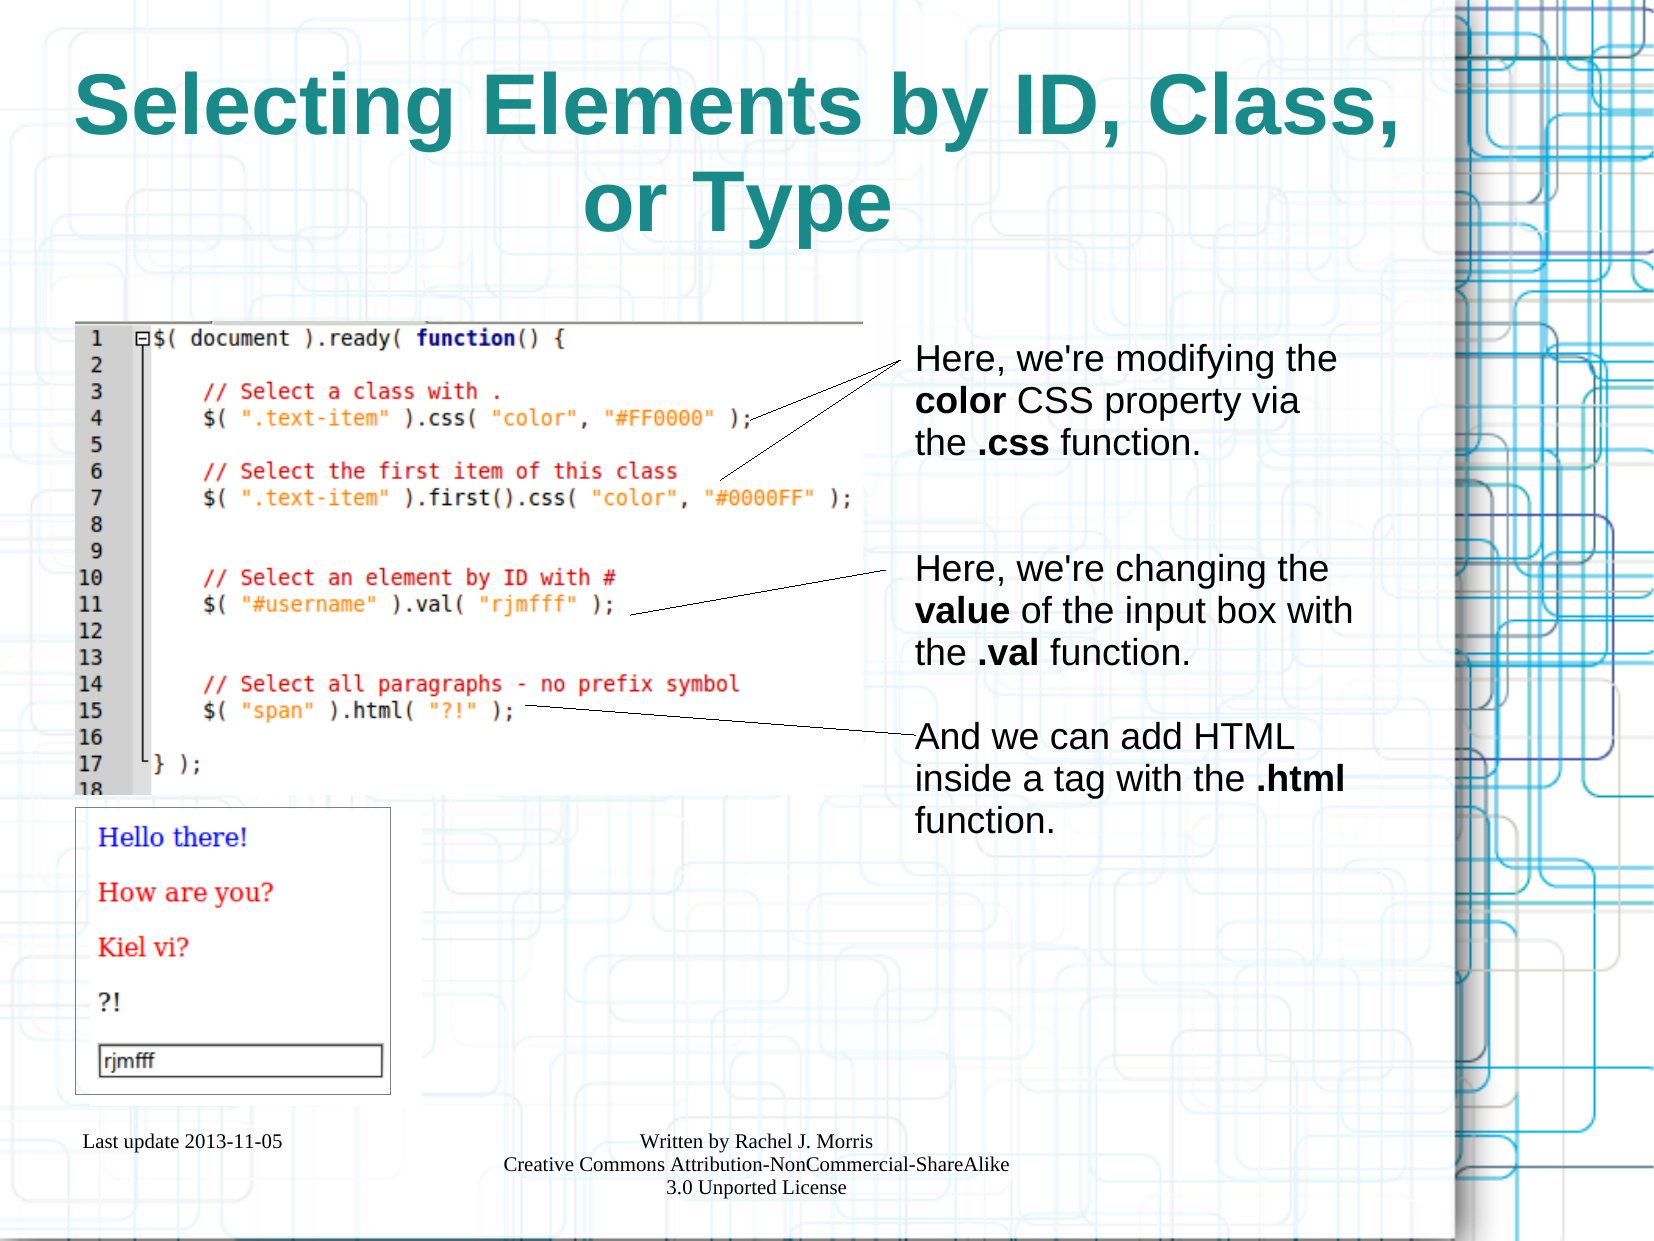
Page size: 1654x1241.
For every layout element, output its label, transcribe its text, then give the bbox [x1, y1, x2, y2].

text_box Here, we're modifying the color CSS property via the .css function. Here, we're changing the value of the input box with the .val function. And we can add HTML inside a tag with the .html function. [900, 330, 1411, 849]
title Selecting Elements by ID, Class, or Type [59, 49, 1418, 257]
picture [0, 0, 1654, 1241]
